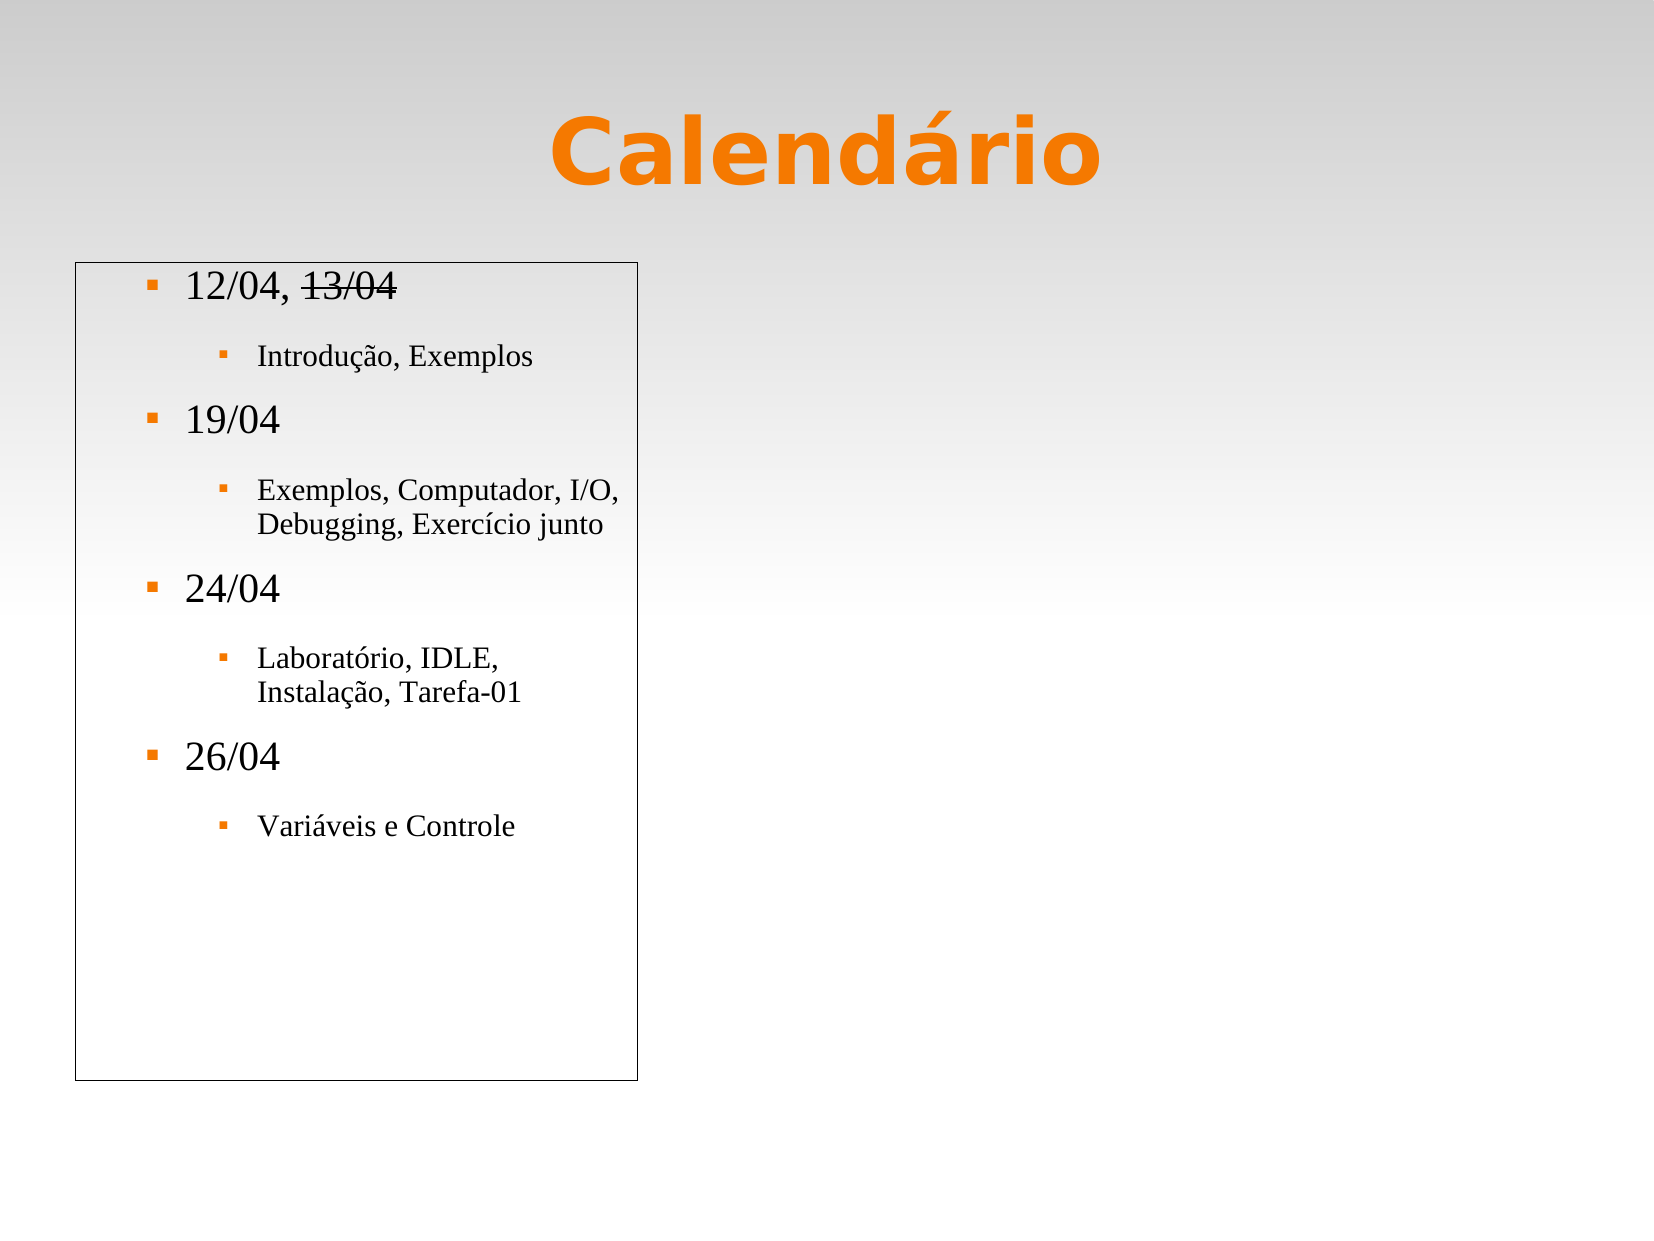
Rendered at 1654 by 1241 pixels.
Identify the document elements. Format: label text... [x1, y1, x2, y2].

title Calendário [82, 49, 1571, 257]
list 12/04, 13/04 Introdução, Exemplos 19/04 Exemplos, Computador, I/O, Debugging, Exercício junto 24/04 Laboratório, IDLE, Instalação, Tarefa-01 26/04 Variáveis e Controle [75, 262, 638, 1081]
